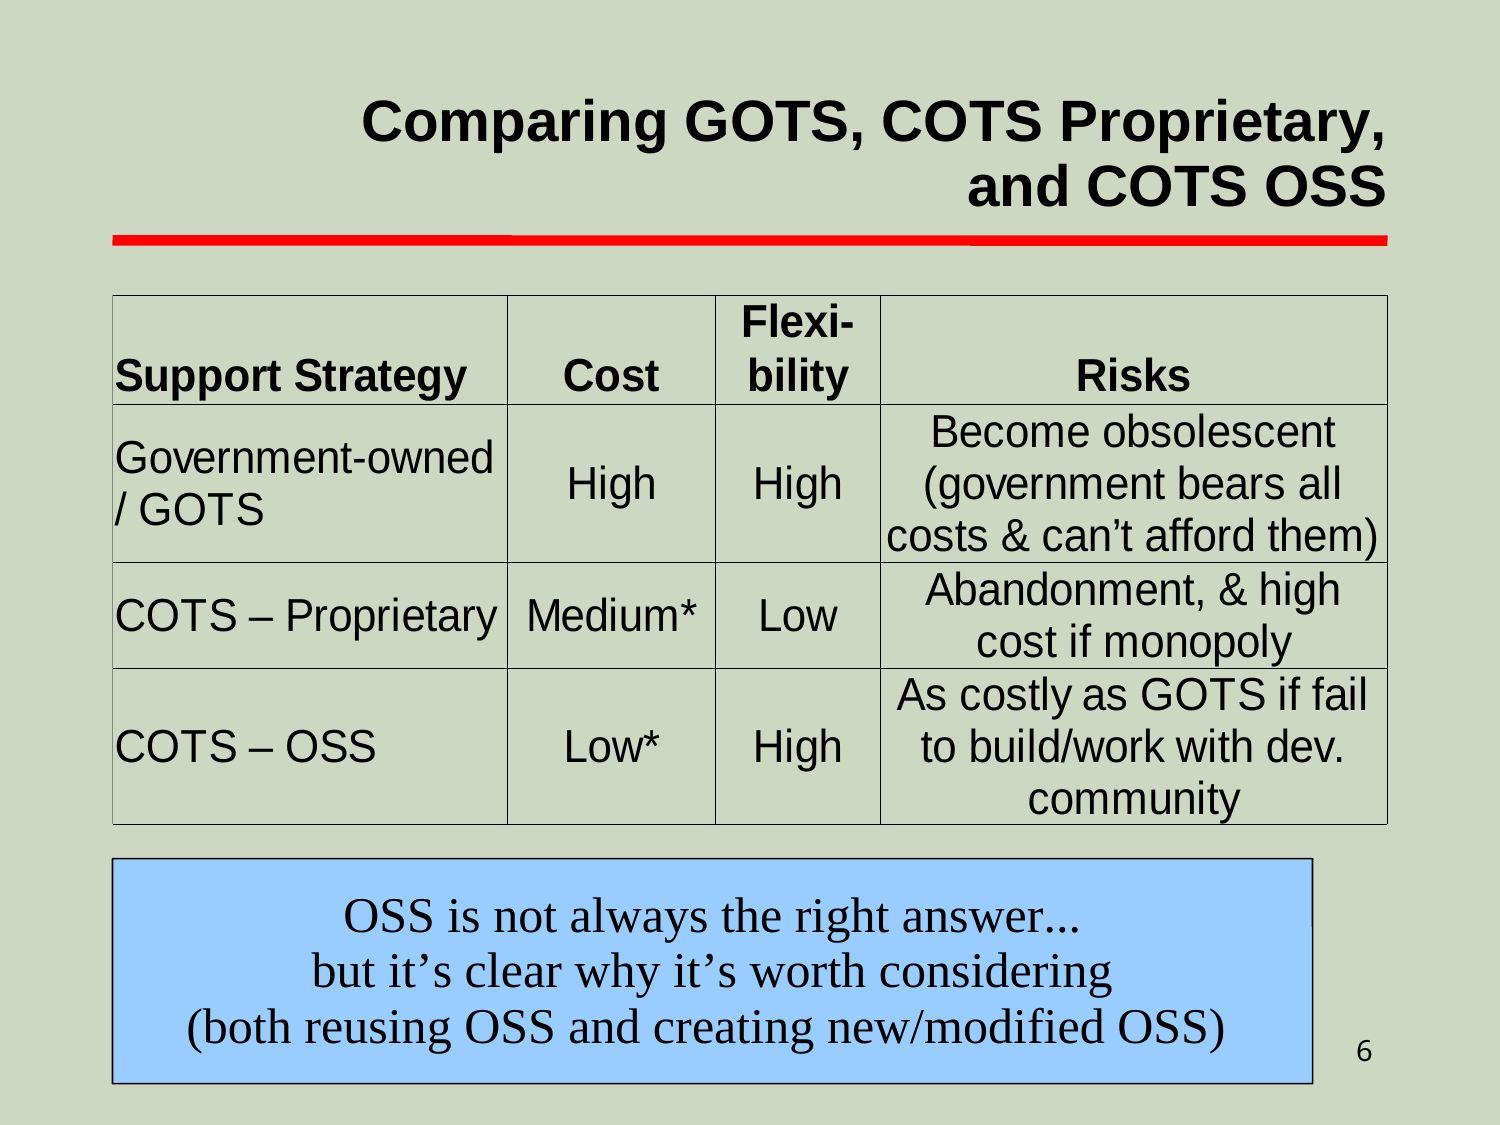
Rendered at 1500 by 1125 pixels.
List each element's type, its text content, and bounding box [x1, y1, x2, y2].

text_box OSS is not always the right answer... but it’s clear why it’s worth considering (both reusing OSS and creating new/modified OSS) [112, 858, 1313, 1084]
title Comparing GOTS, COTS Proprietary, and COTS OSS [337, 85, 1388, 224]
chart [112, 295, 1500, 880]
